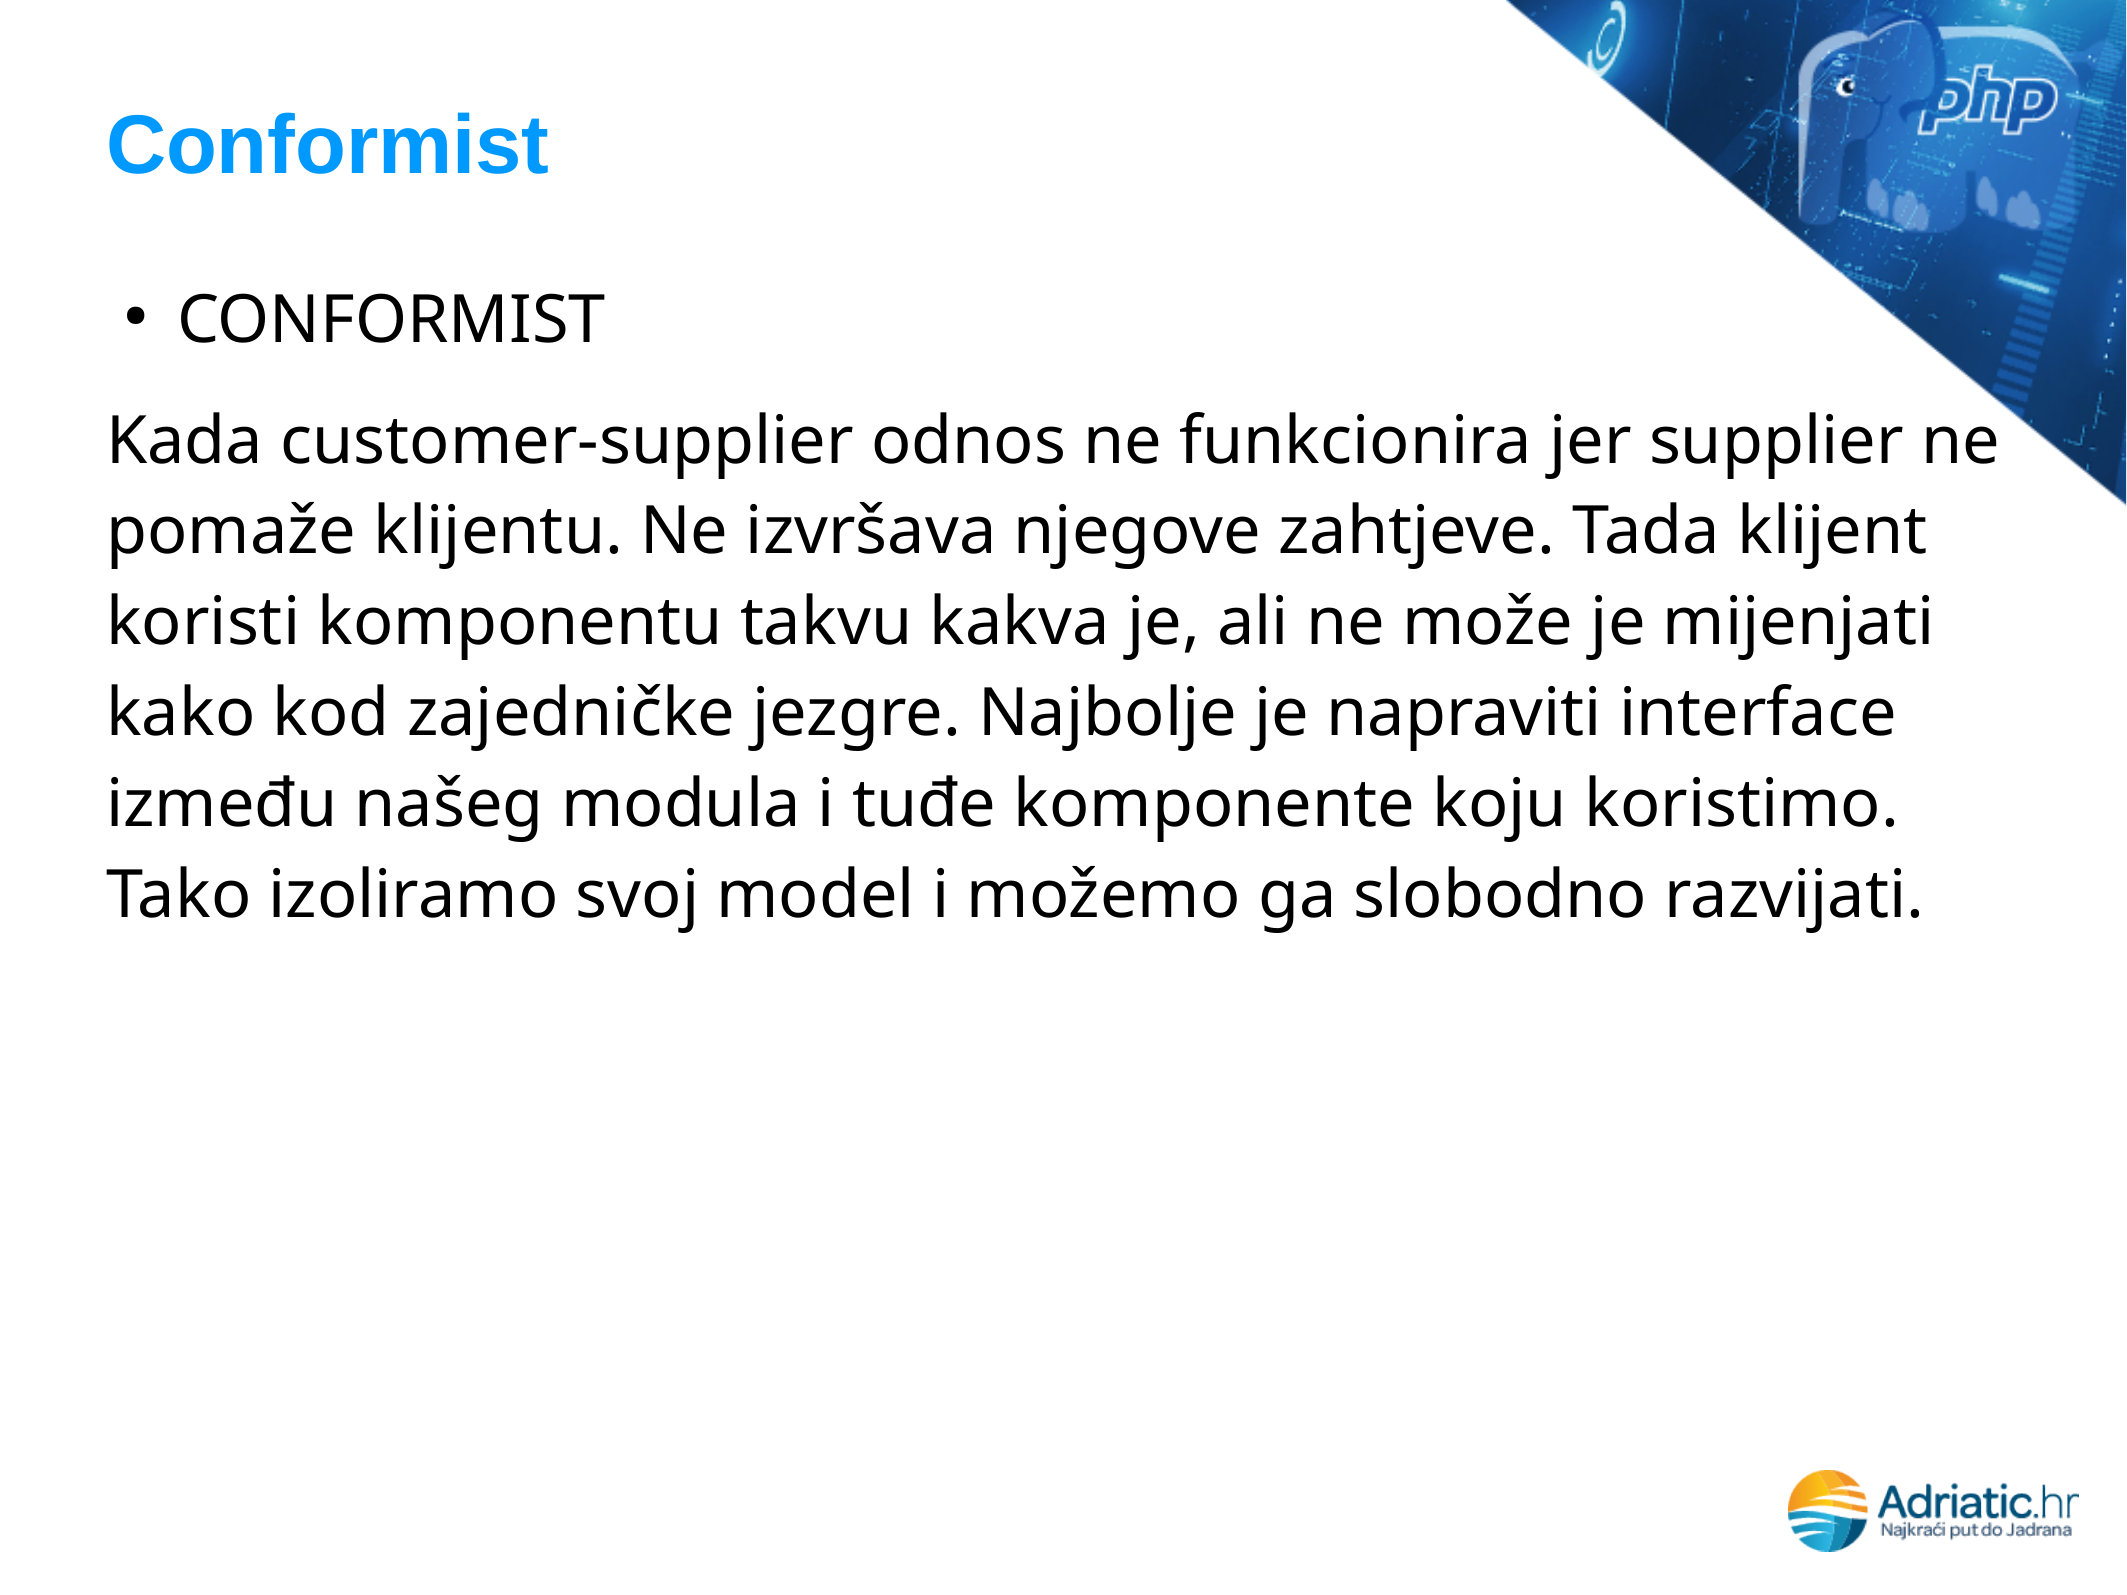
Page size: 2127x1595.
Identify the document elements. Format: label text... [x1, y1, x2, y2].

list CONFORMIST Kada customer-supplier odnos ne funkcionira jer supplier ne pomaže klijentu. Ne izvršava njegove zahtjeve. Tada klijent koristi komponentu takvu kakva je, ali ne može je mijenjati kako kod zajedničke jezgre. Najbolje je napraviti interface između našeg modula i tuđe komponente koju koristimo. Tako izoliramo svoj model i možemo ga slobodno razvijati. [106, 271, 2020, 1453]
picture [1788, 1470, 2079, 1552]
picture [1505, 0, 2127, 625]
title Conformist [106, 70, 1630, 219]
